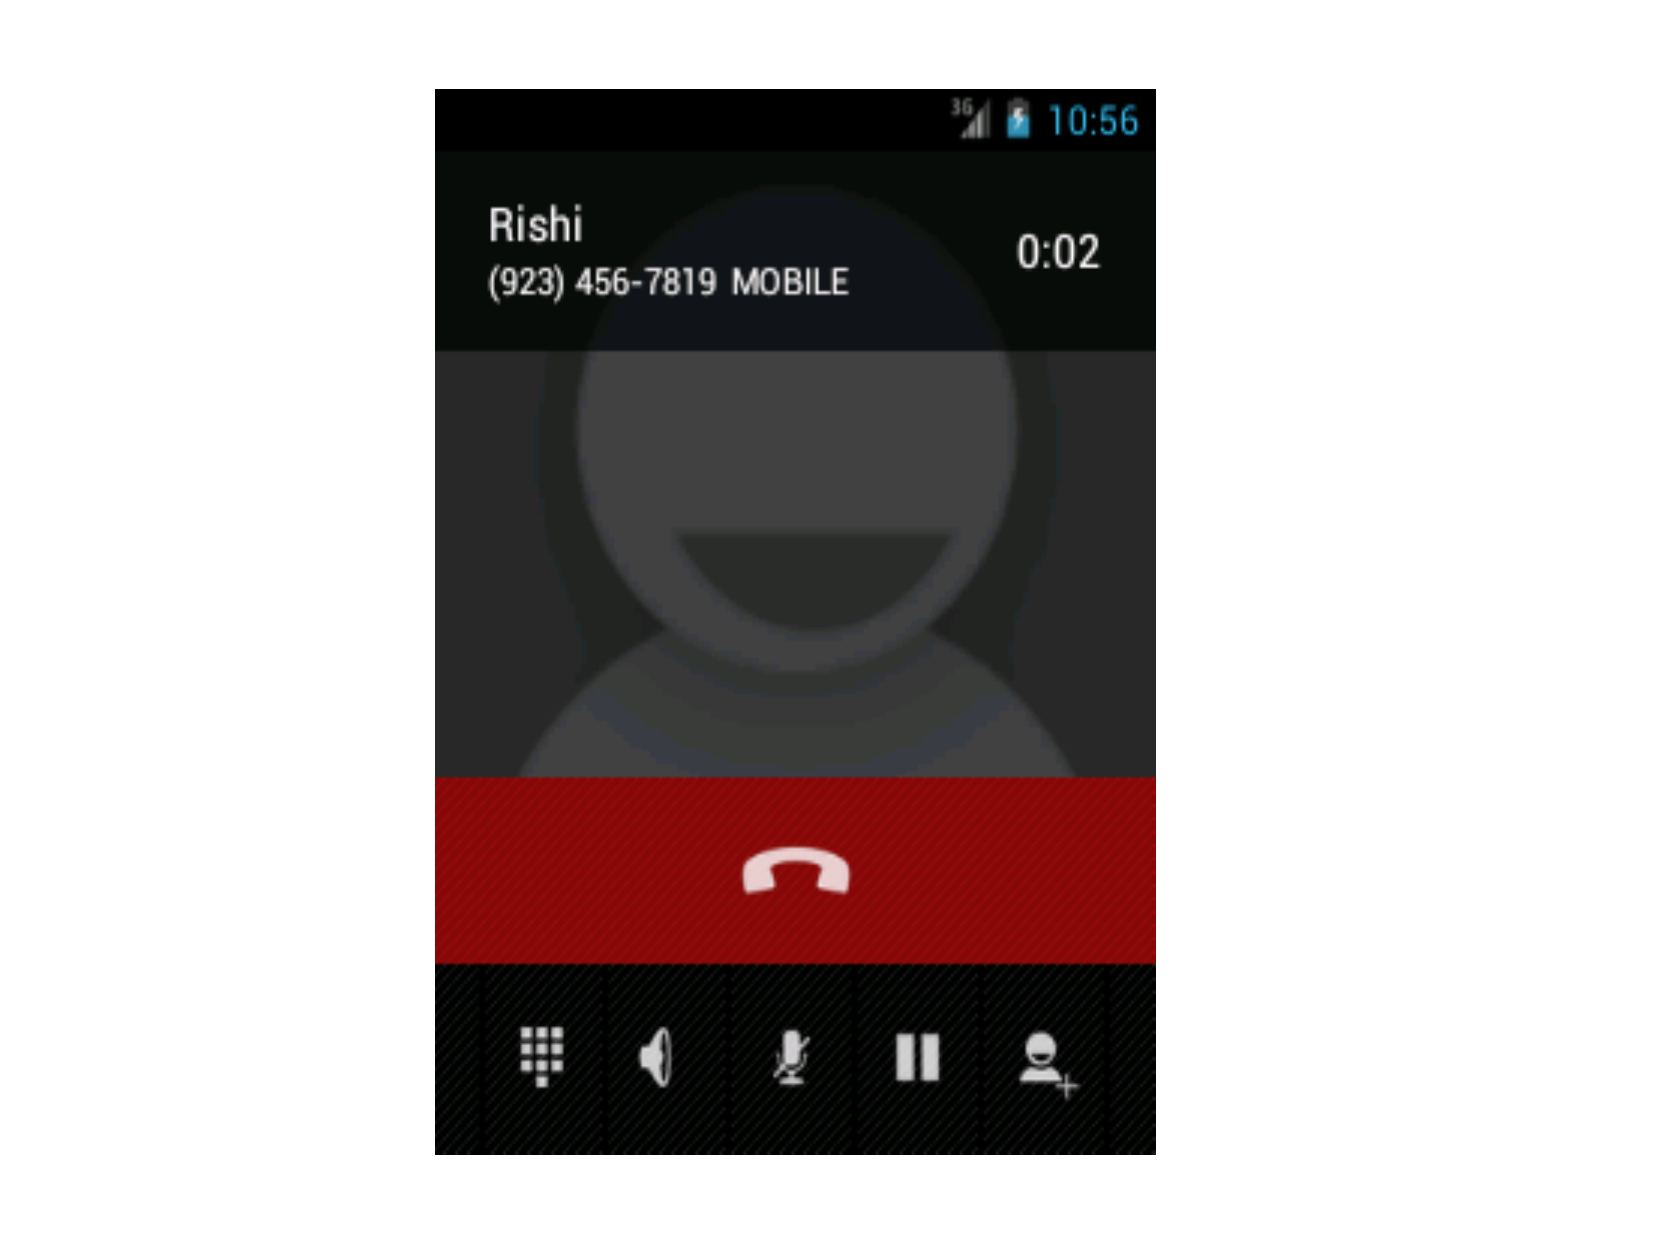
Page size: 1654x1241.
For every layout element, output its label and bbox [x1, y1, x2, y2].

picture [435, 89, 1156, 1156]
